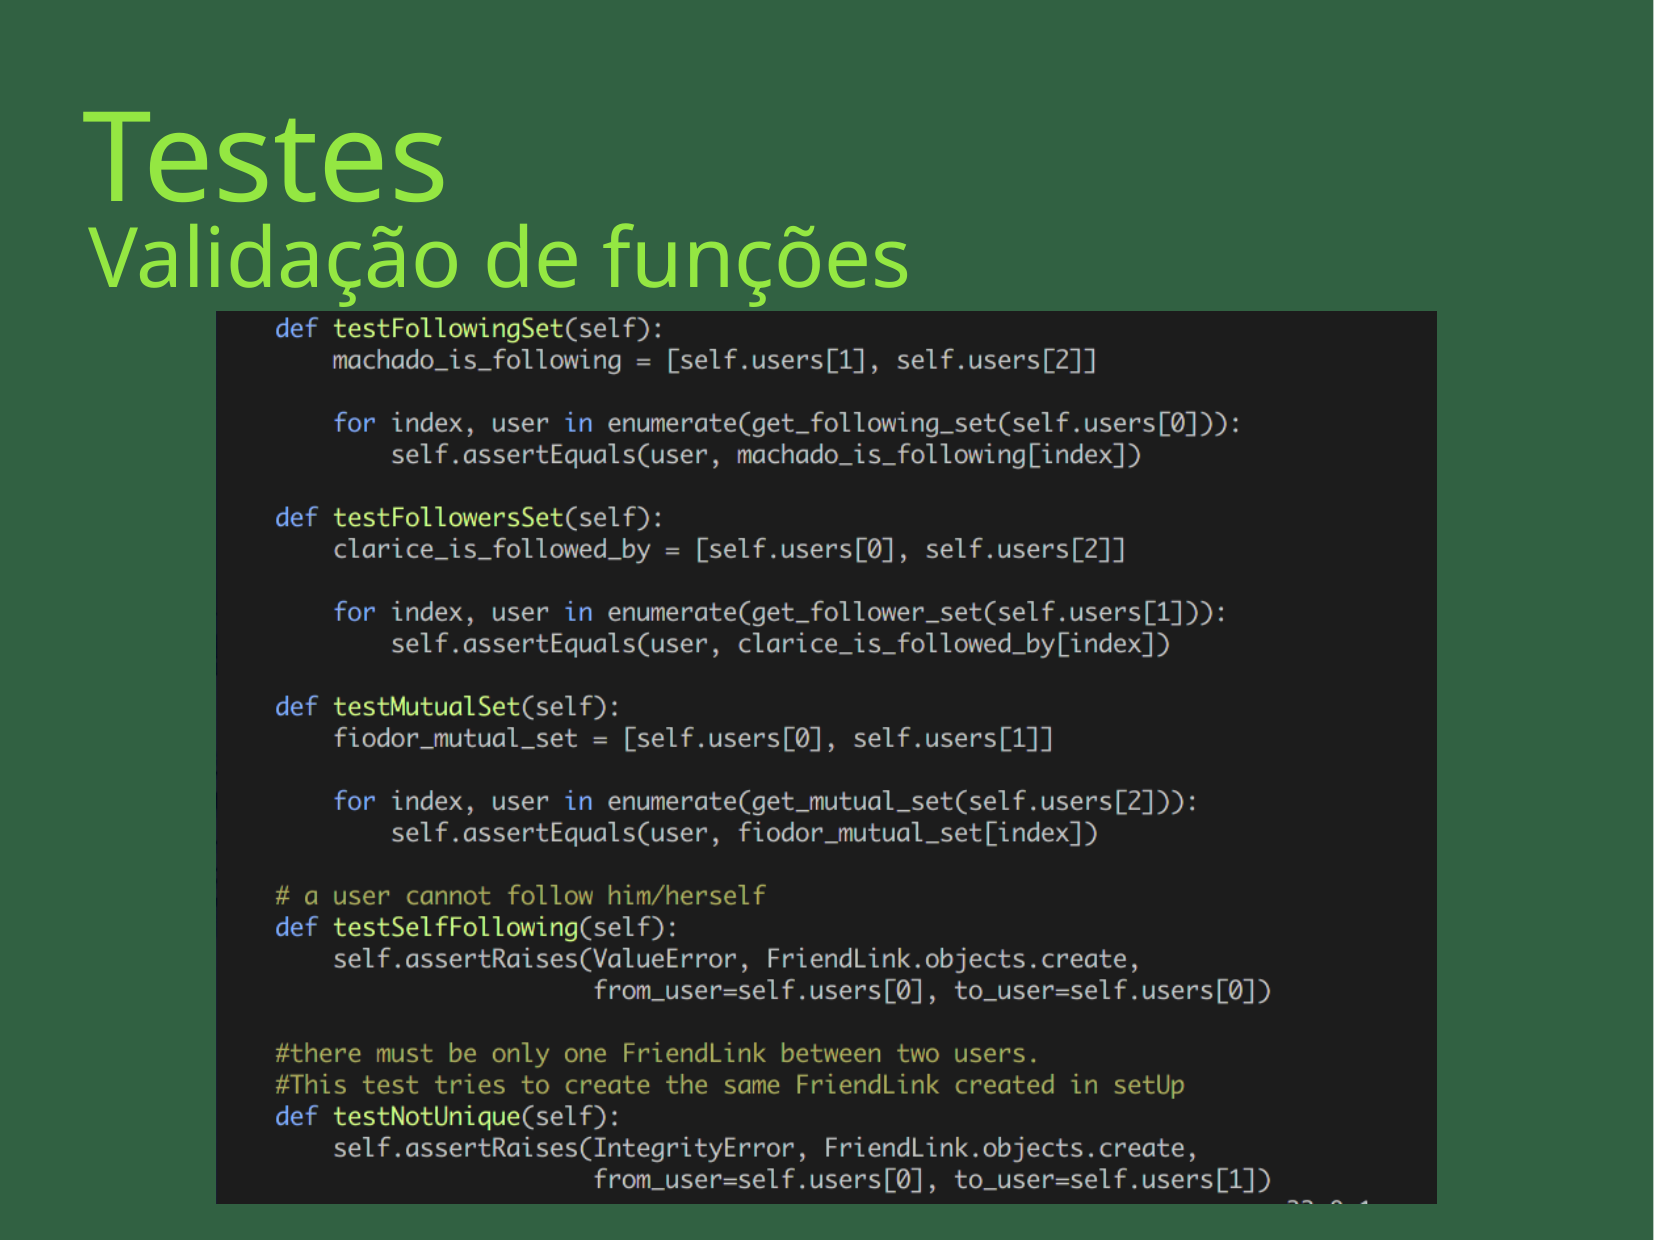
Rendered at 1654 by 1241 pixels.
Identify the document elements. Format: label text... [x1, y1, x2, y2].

title Validação de funções [88, 177, 1577, 334]
picture [216, 311, 1437, 1204]
title Testes [82, 49, 1571, 257]
